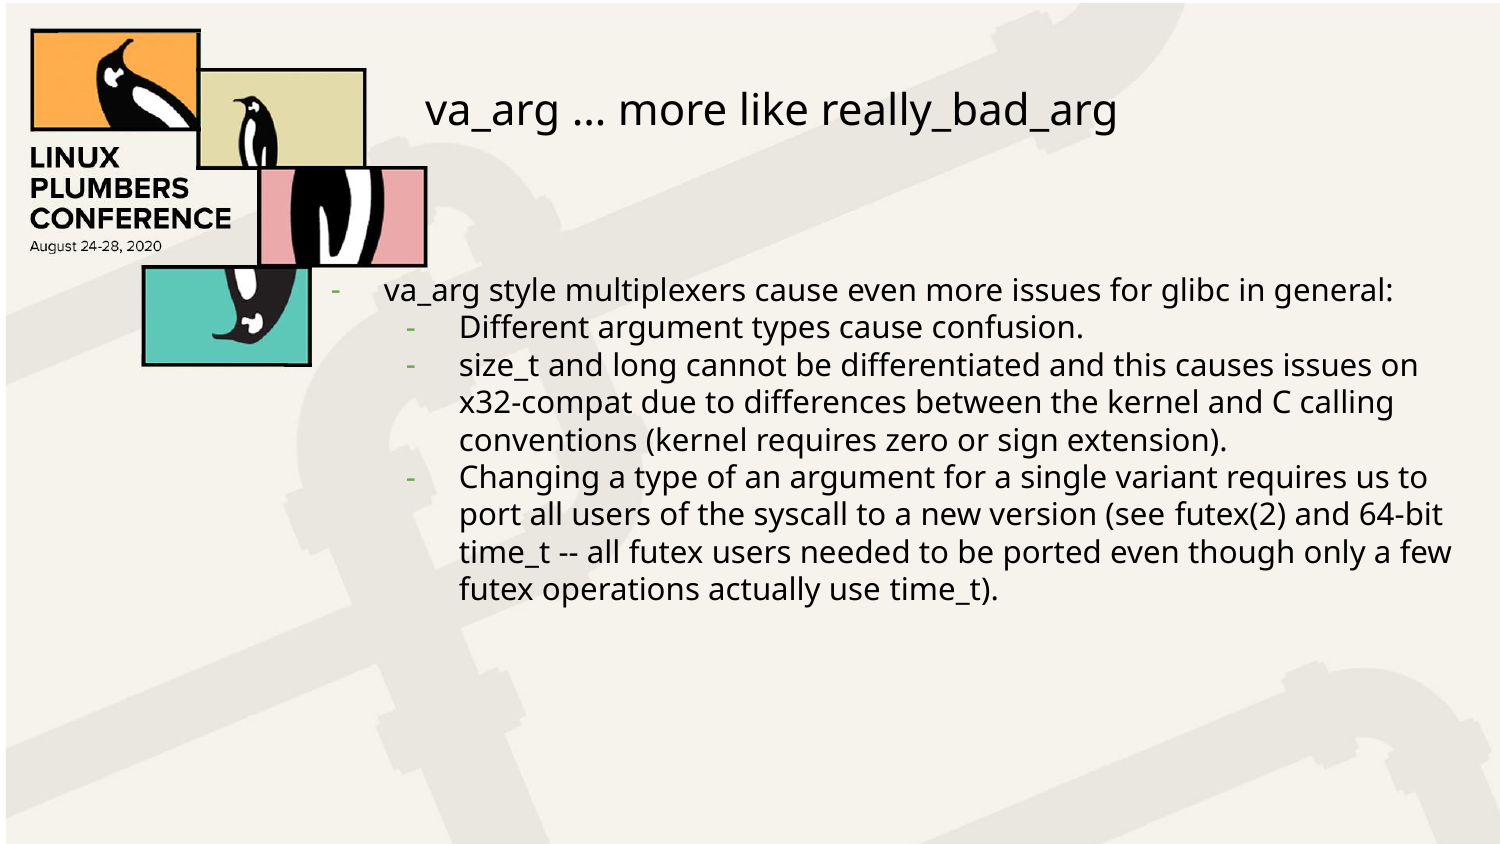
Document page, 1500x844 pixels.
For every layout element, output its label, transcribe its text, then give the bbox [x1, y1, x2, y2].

title va_arg … more like really_bad_arg [424, 29, 1415, 187]
list va_arg style multiplexers cause even more issues for glibc in general: Different argument types cause confusion. size_t and long cannot be differentiated and this causes issues on x32-compat due to differences between the kernel and C calling conventions (kernel requires zero or sign extension). Changing a type of an argument for a single variant requires us to port all users of the syscall to a new version (see futex(2) and 64-bit time_t -- all futex users needed to be ported even though only a few futex operations actually use time_t). [308, 270, 1467, 722]
picture [5, 3, 1500, 844]
